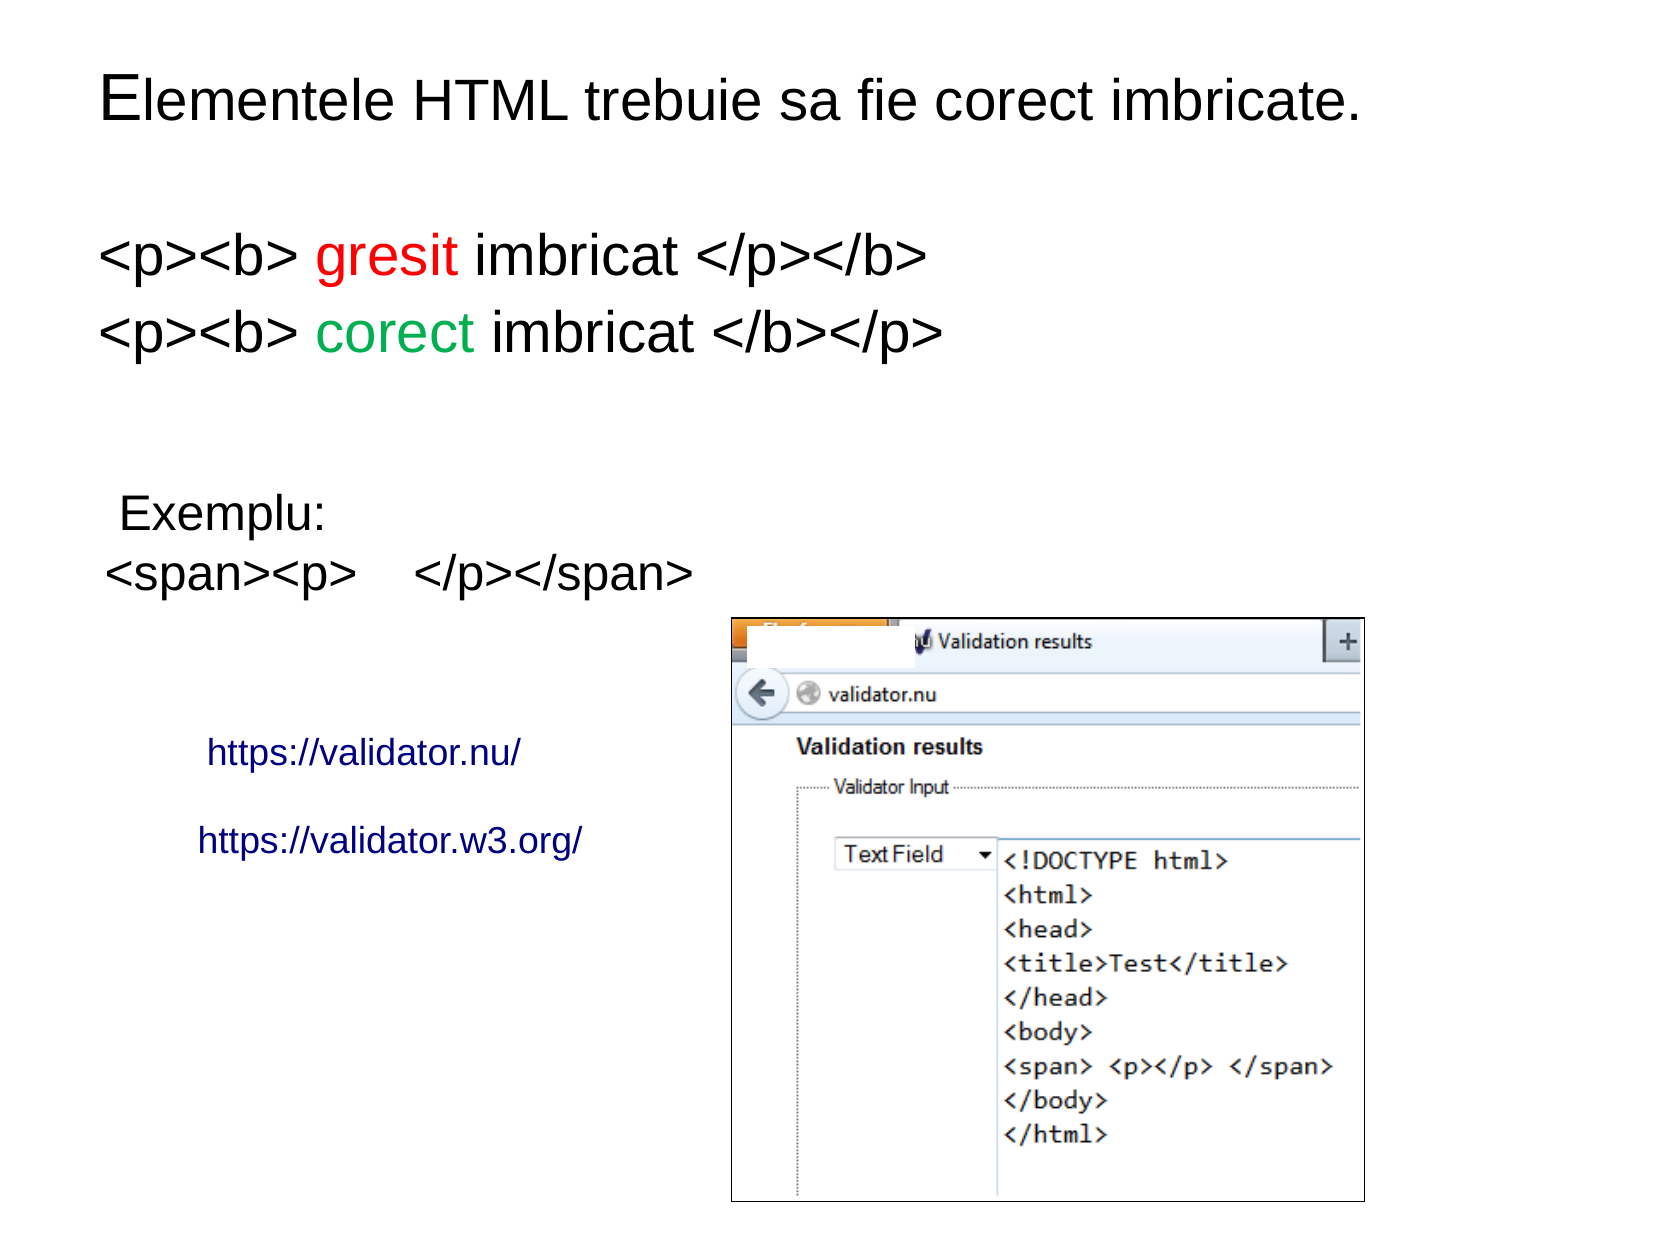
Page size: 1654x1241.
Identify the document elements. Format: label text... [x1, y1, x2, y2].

text_box https://validator.w3.org/ [182, 812, 664, 883]
text_box Elementele HTML trebuie sa fie corect imbricate. <p><b> gresit imbricat </p></b> <p><b> corect imbricat </b></p> [83, 52, 1380, 450]
text_box https://validator.nu/ [192, 723, 584, 794]
text_box Exemplu: <span><p> </p></span> [89, 472, 840, 608]
picture [732, 618, 1364, 1201]
